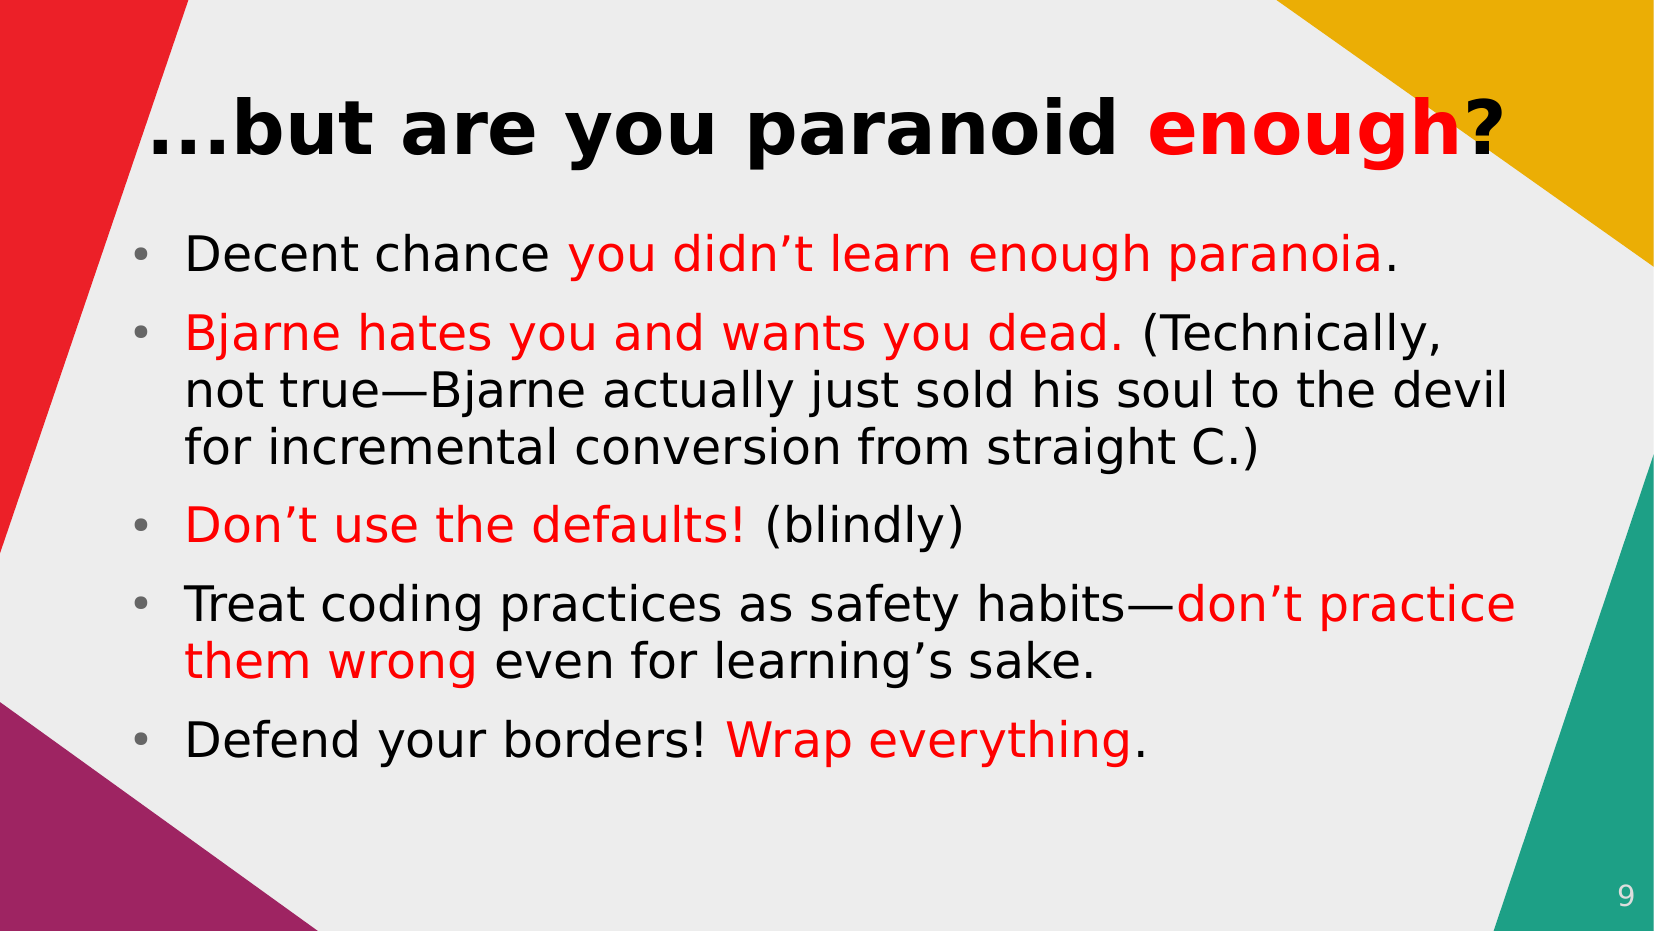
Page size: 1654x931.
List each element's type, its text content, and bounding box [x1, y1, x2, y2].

title ...but are you paranoid enough? [114, 54, 1539, 203]
list Decent chance you didn’t learn enough paranoia. Bjarne hates you and wants you dead. (Technically, not true—Bjarne actually just sold his soul to the devil for incremental conversion from straight C.) Don’t use the defaults! (blindly) Treat coding practices as safety habits—don’t practice them wrong even for learning’s sake. Defend your borders! Wrap everything. [114, 226, 1539, 775]
